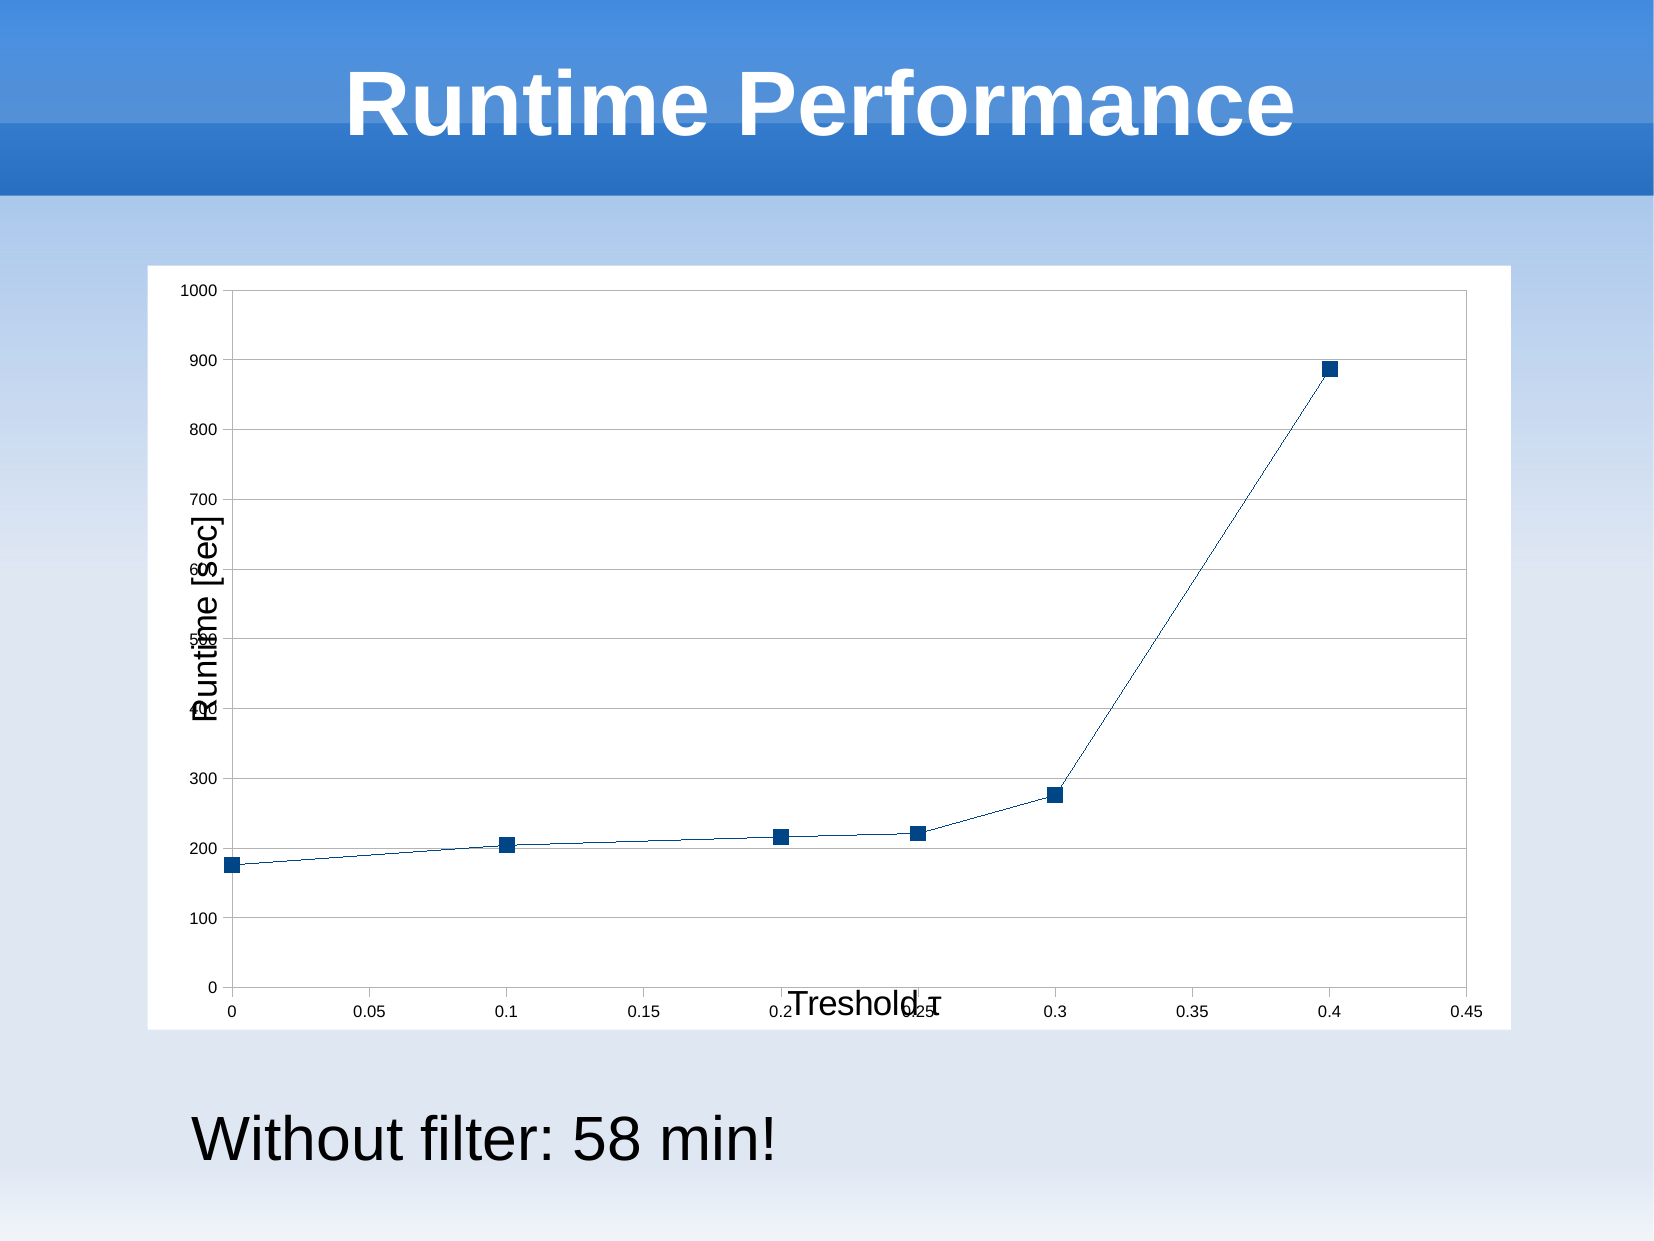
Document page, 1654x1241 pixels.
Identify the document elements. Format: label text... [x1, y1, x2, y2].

picture [0, 0, 1654, 1241]
text_box Without filter: 58 min! [177, 1096, 857, 1182]
chart [147, 265, 1511, 1034]
title Runtime Performance [76, 7, 1565, 200]
